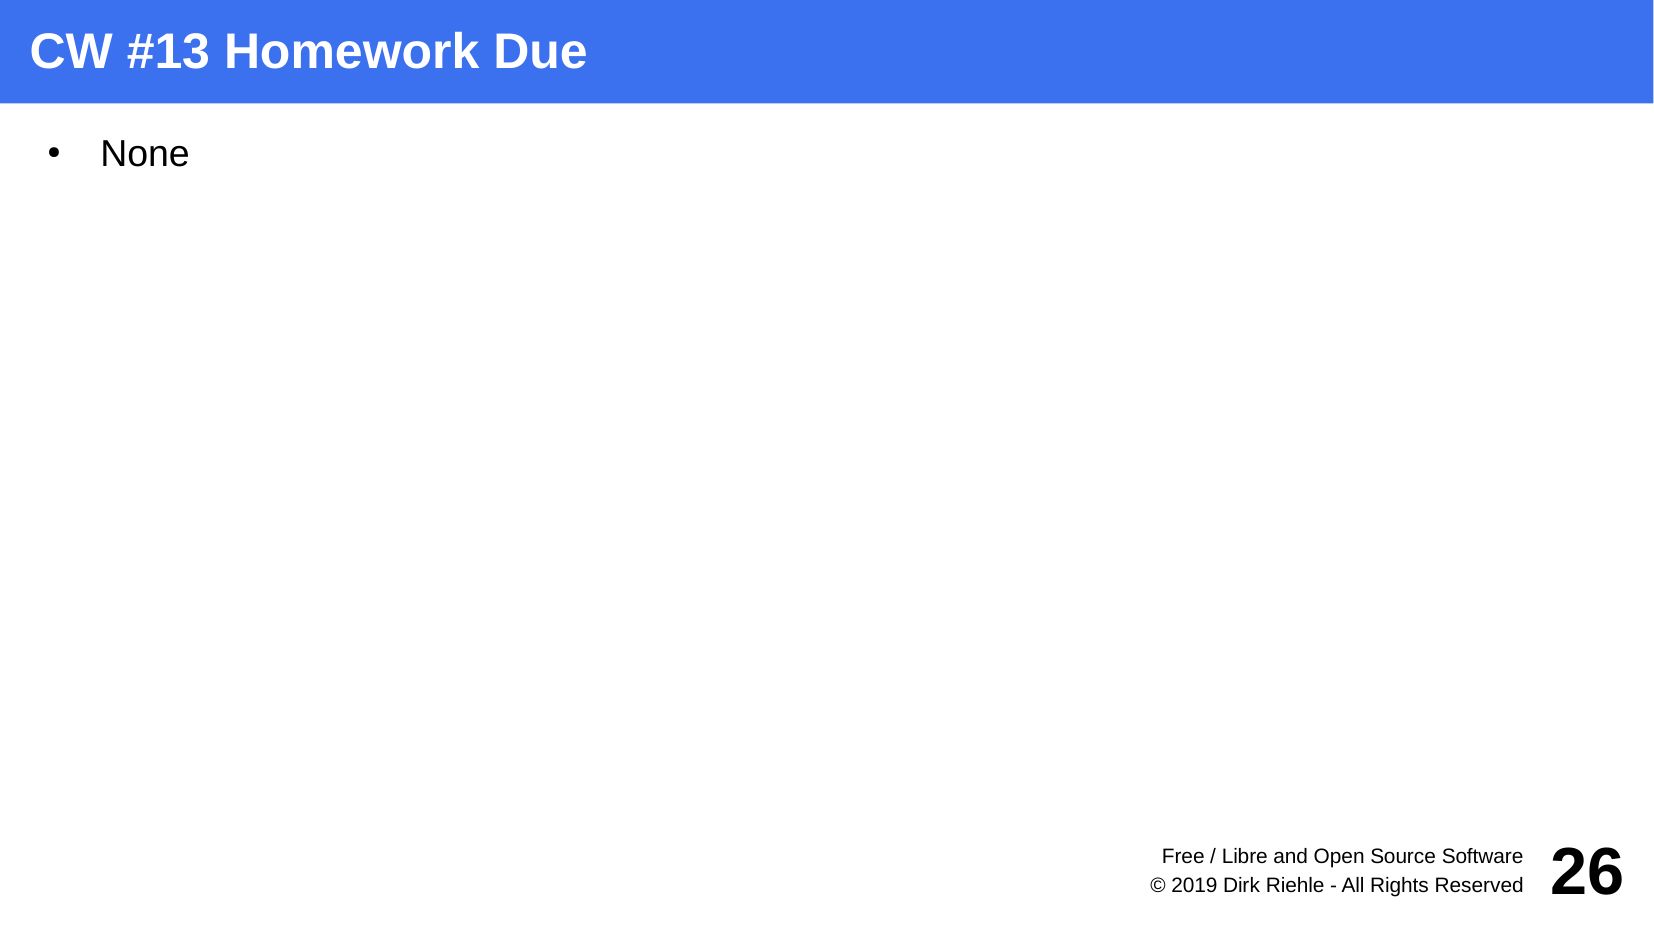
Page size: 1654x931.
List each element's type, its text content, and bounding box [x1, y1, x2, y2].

title CW #13 Homework Due [0, 0, 1654, 104]
list None [29, 132, 1625, 813]
